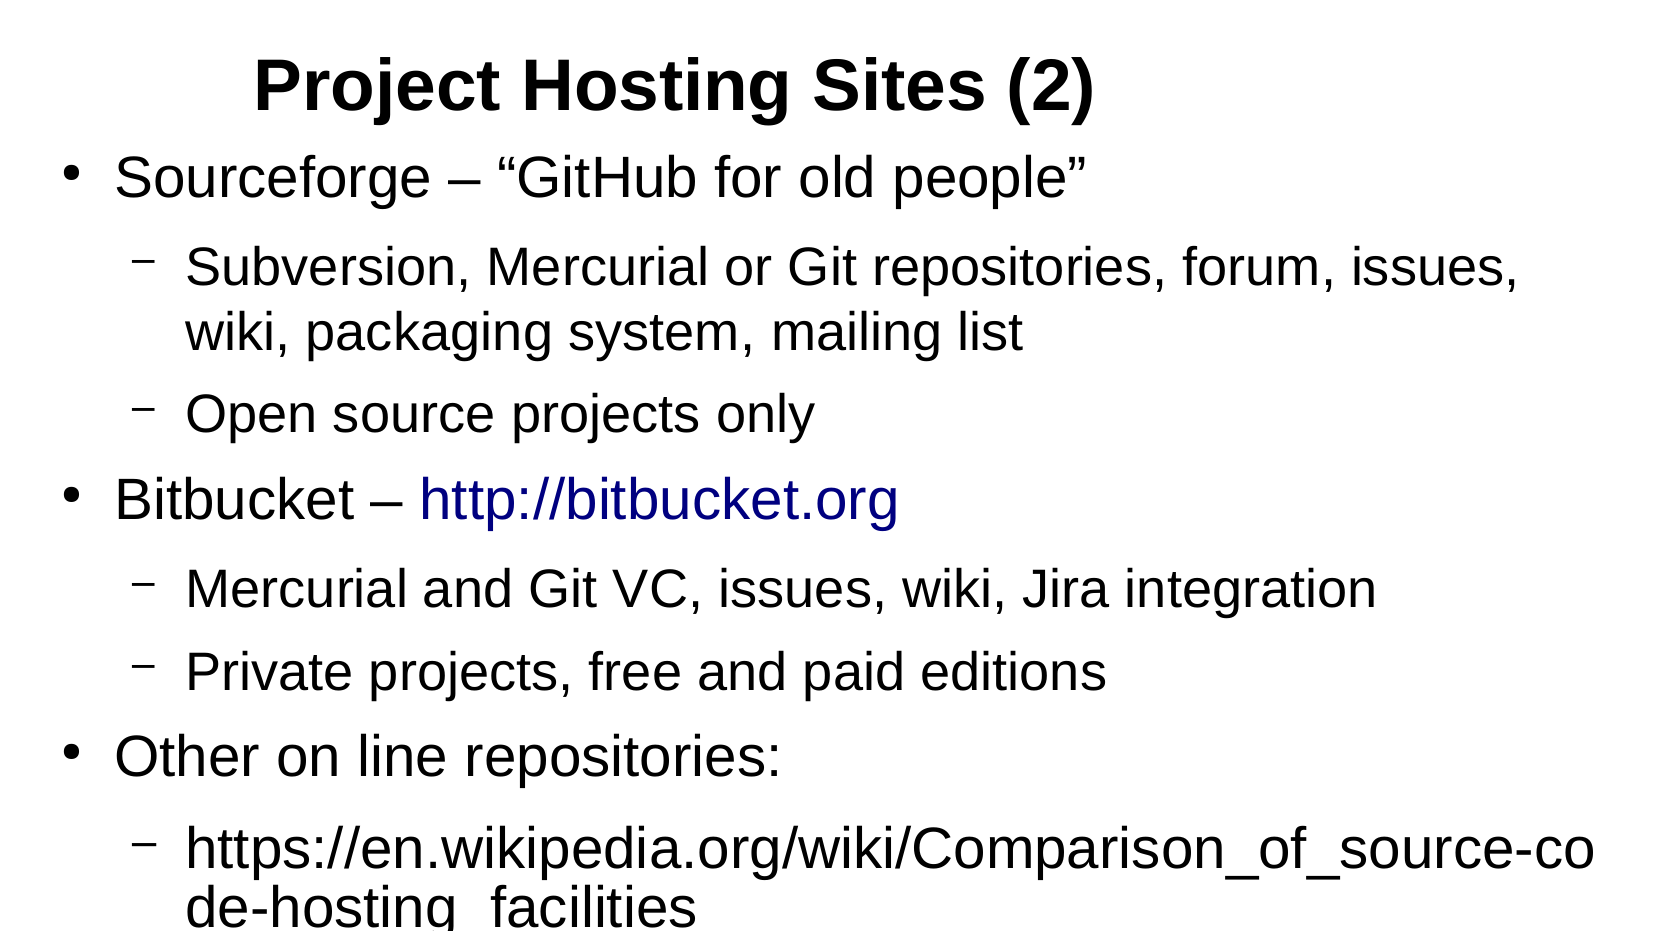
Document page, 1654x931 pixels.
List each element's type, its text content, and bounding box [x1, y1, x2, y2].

list Sourceforge – “GitHub for old people” Subversion, Mercurial or Git repositories, forum, issues, wiki, packaging system, mailing list Open source projects only Bitbucket – http://bitbucket.org Mercurial and Git VC, issues, wiki, Jira integration Private projects, free and paid editions Other on line repositories: https://en.wikipedia.org/wiki/Comparison_of_source-code-hosting_facilities [25, 132, 1628, 912]
title Project Hosting Sites (2) [25, 5, 1325, 157]
